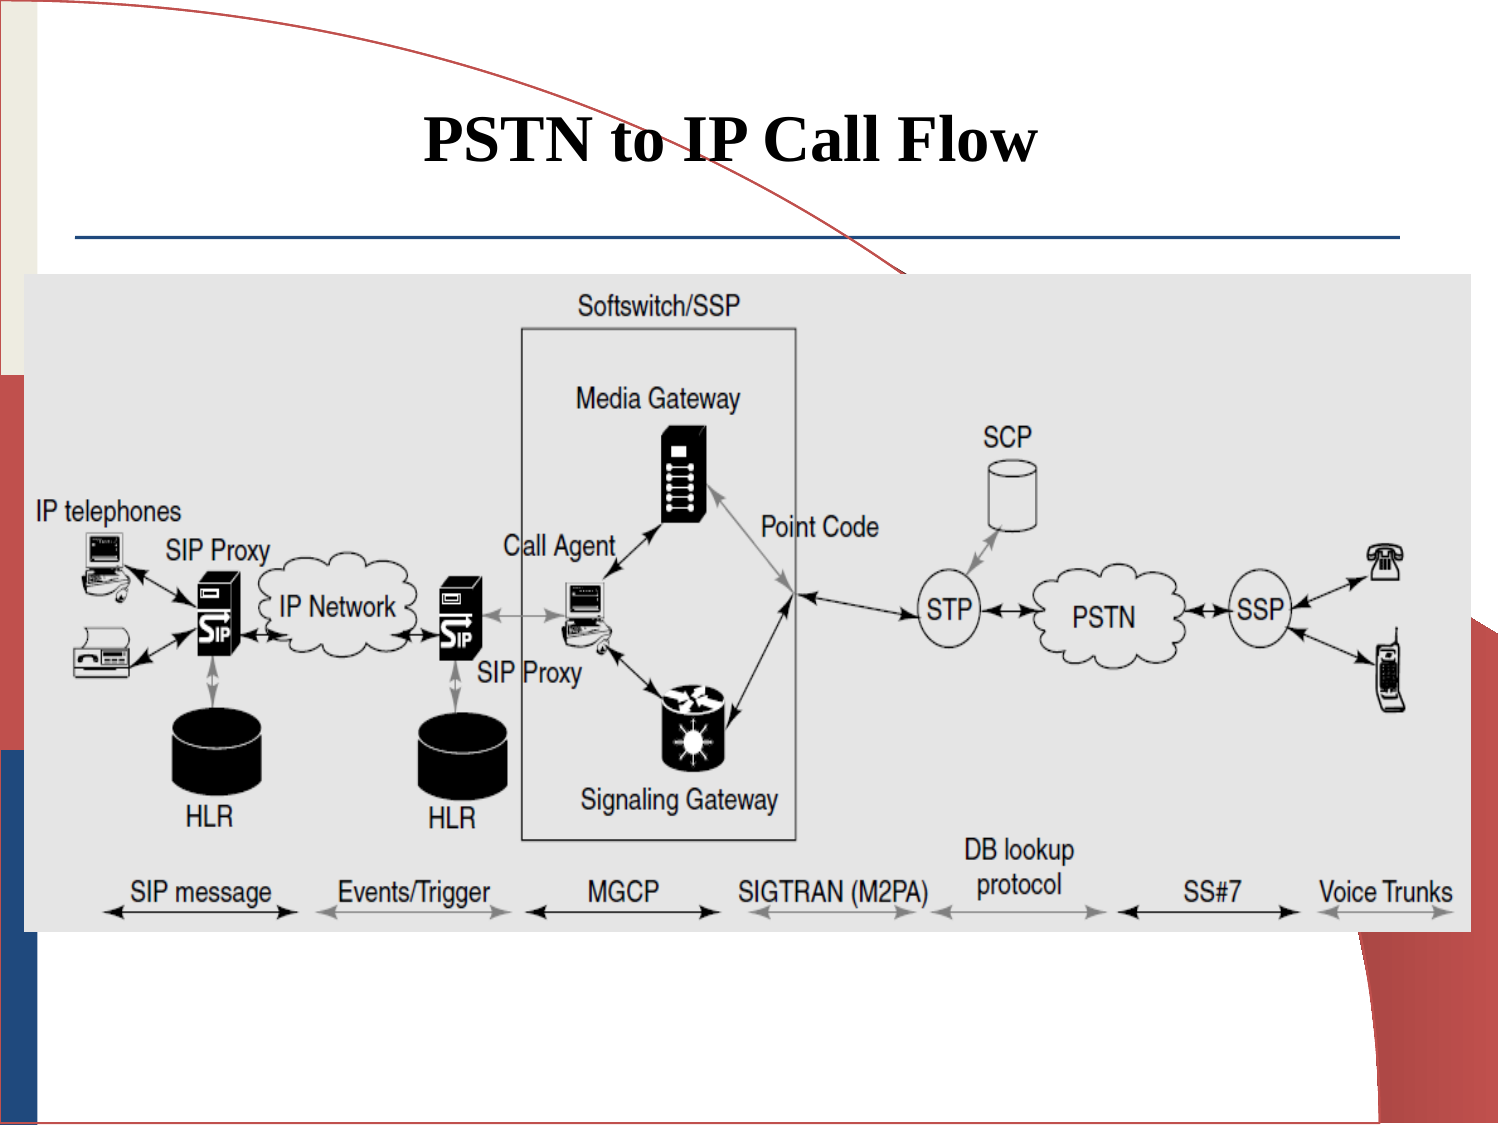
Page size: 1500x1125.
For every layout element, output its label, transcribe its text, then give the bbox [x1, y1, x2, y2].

picture [24, 274, 1471, 932]
text_box PSTN to IP Call Flow [62, 87, 1400, 183]
